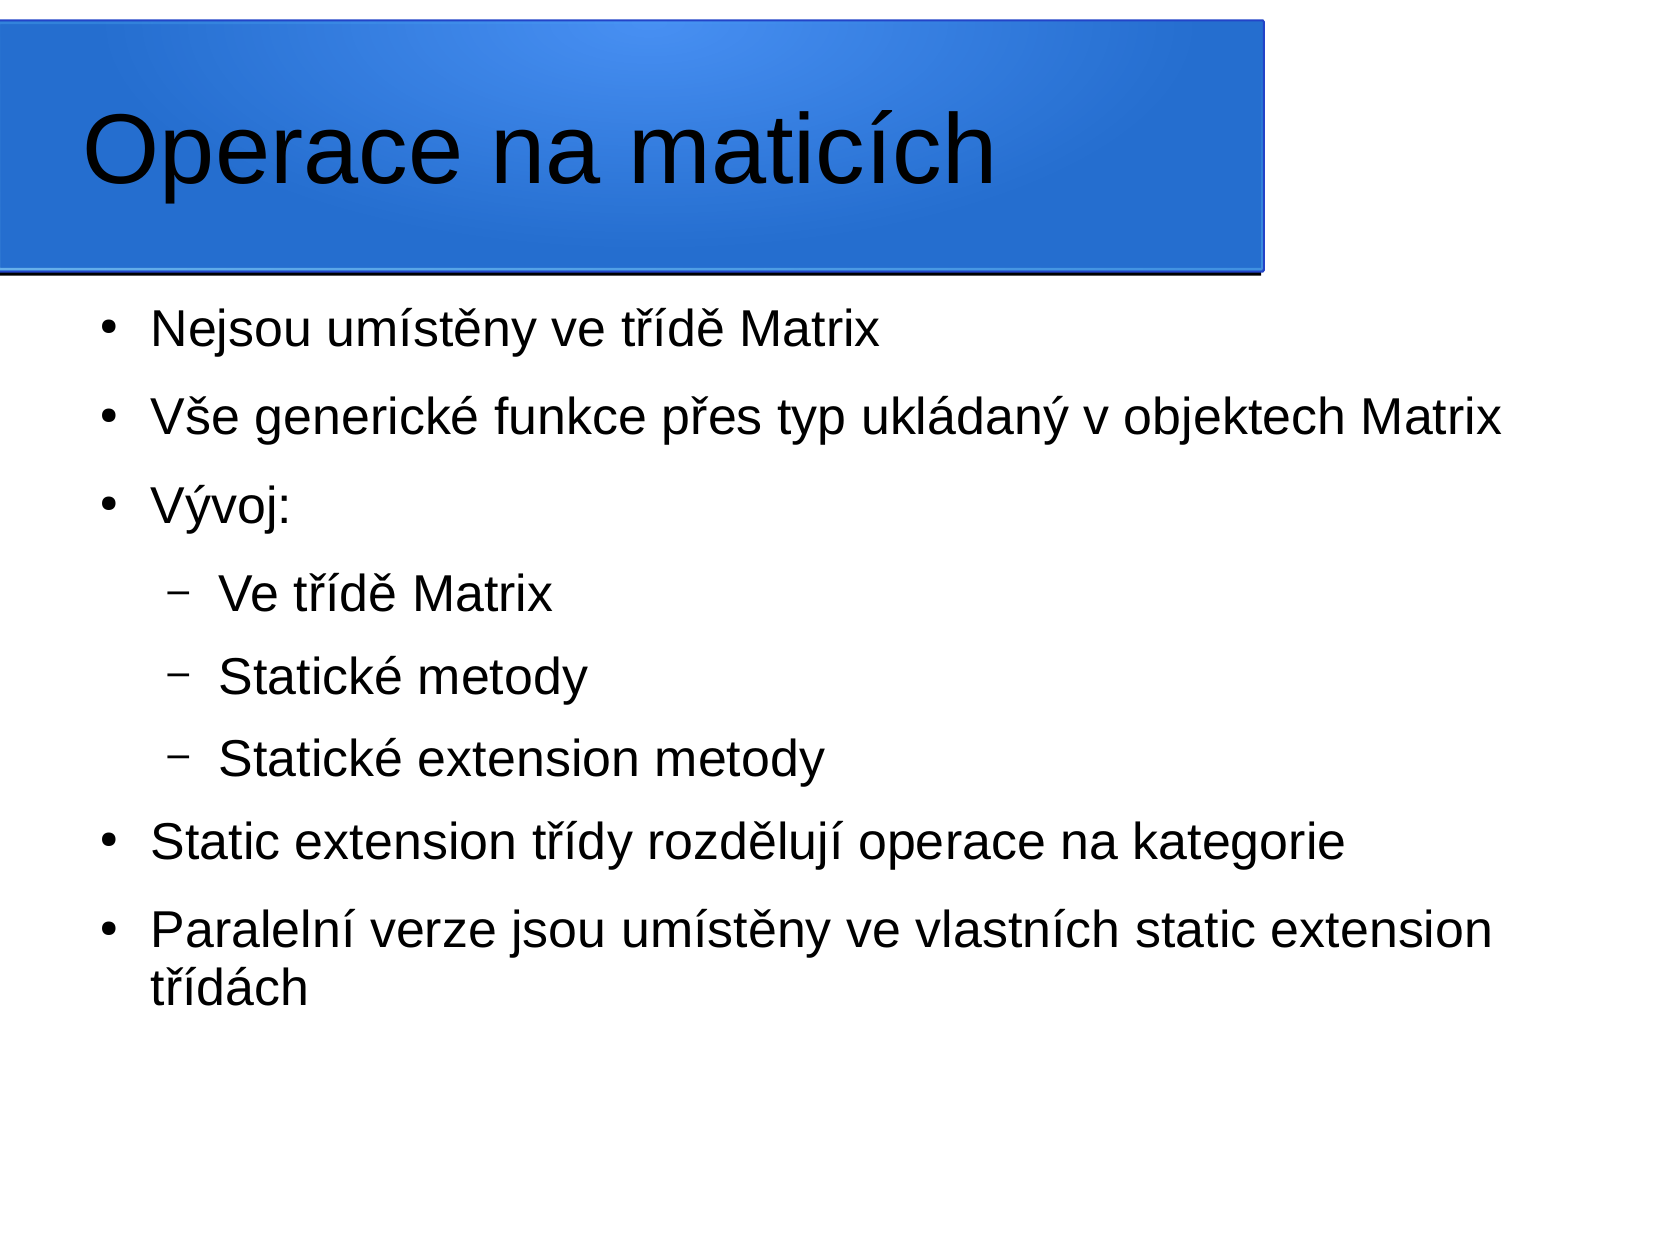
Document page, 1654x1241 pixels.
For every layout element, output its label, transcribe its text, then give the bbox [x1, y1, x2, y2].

title Operace na maticích [82, 47, 1235, 252]
list Nejsou umístěny ve třídě Matrix Vše generické funkce přes typ ukládaný v objektech Matrix Vývoj: Ve třídě Matrix Statické metody Statické extension metody Static extension třídy rozdělují operace na kategorie Paralelní verze jsou umístěny ve vlastních static extension třídách [82, 299, 1571, 1019]
